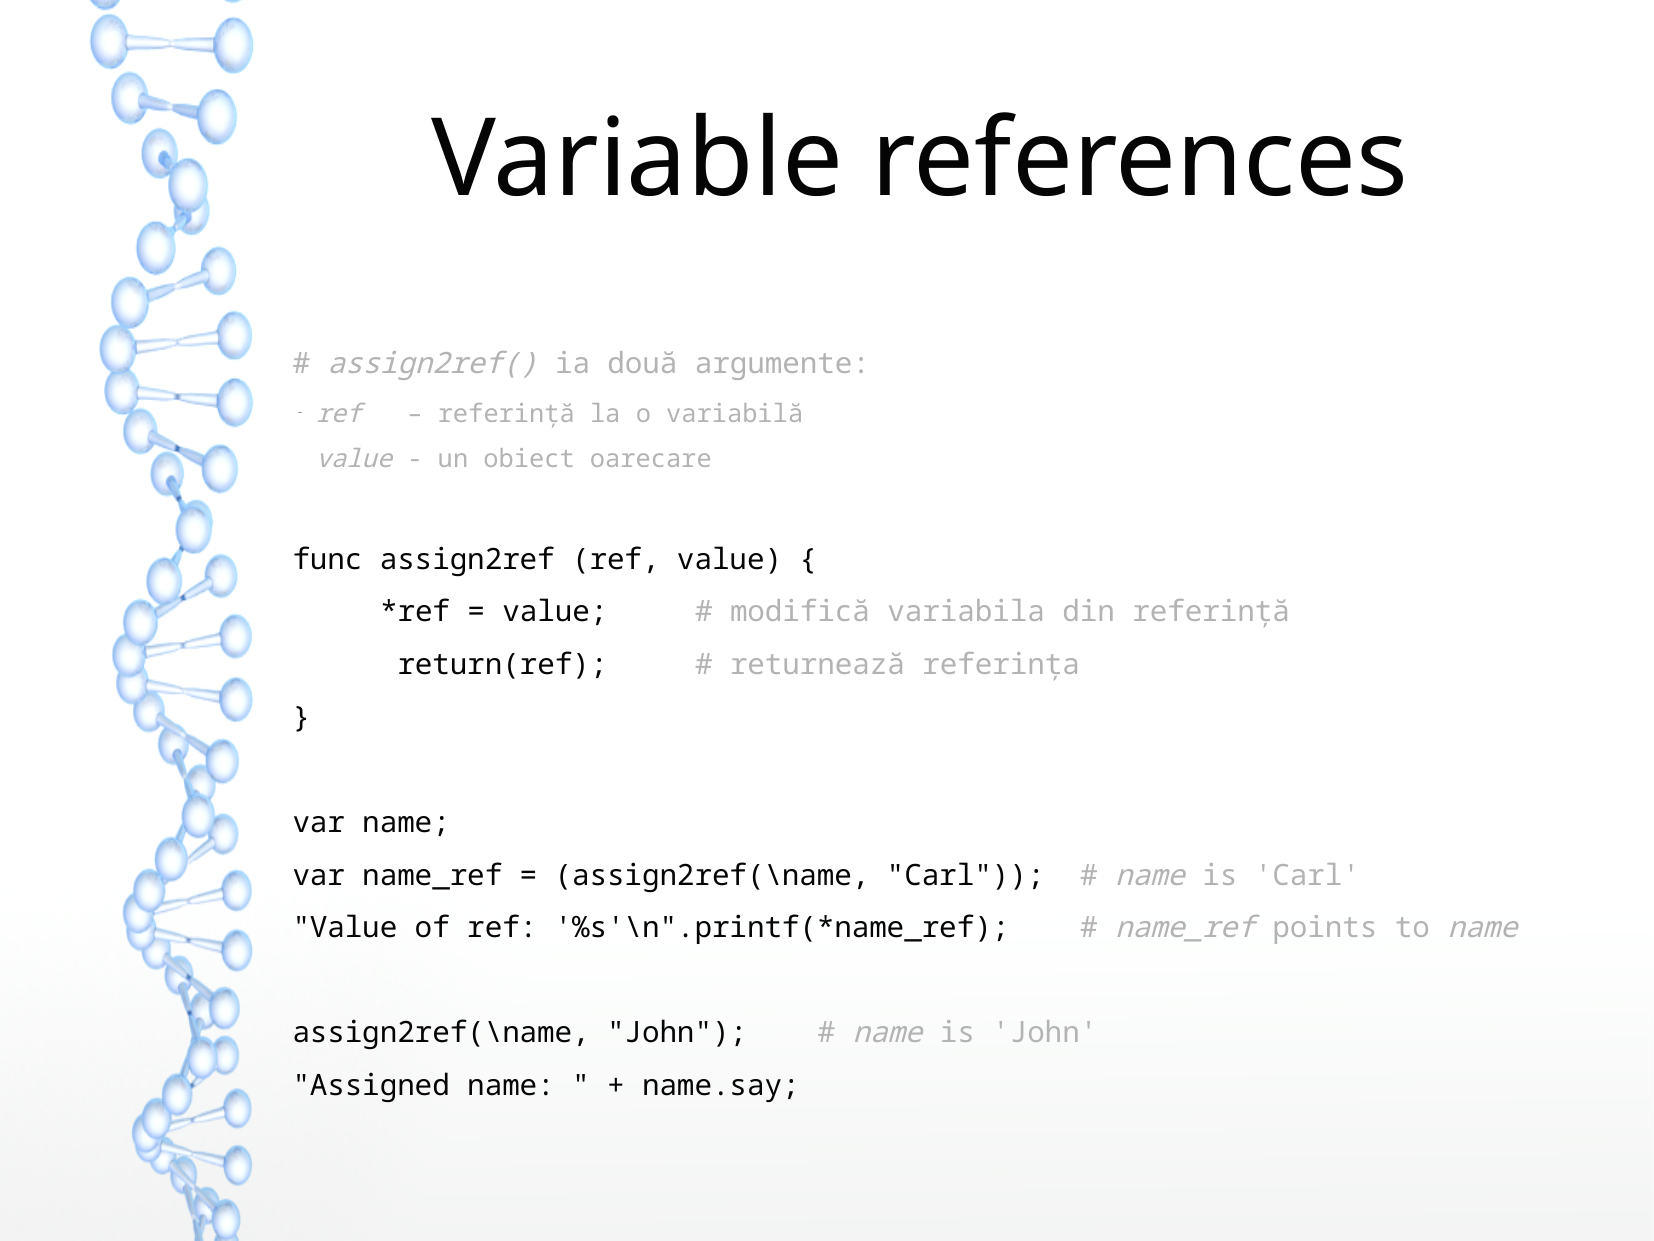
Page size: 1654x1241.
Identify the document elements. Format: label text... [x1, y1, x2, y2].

list # assign2ref() ia două argumente: ref – referință la o variabilă value - un obiect oarecare func assign2ref (ref, value) { *ref = value; # modifică variabila din referință return(ref); # returnează referința } var name; var name_ref = (assign2ref(\name, "Carl")); # name is 'Carl' "Value of ref: '%s'\n".printf(*name_ref); # name_ref points to name assign2ref(\name, "John"); # name is 'John' "Assigned name: " + name.say; [269, 290, 1538, 1141]
picture [0, 0, 1654, 1241]
title Variable references [269, 49, 1571, 257]
